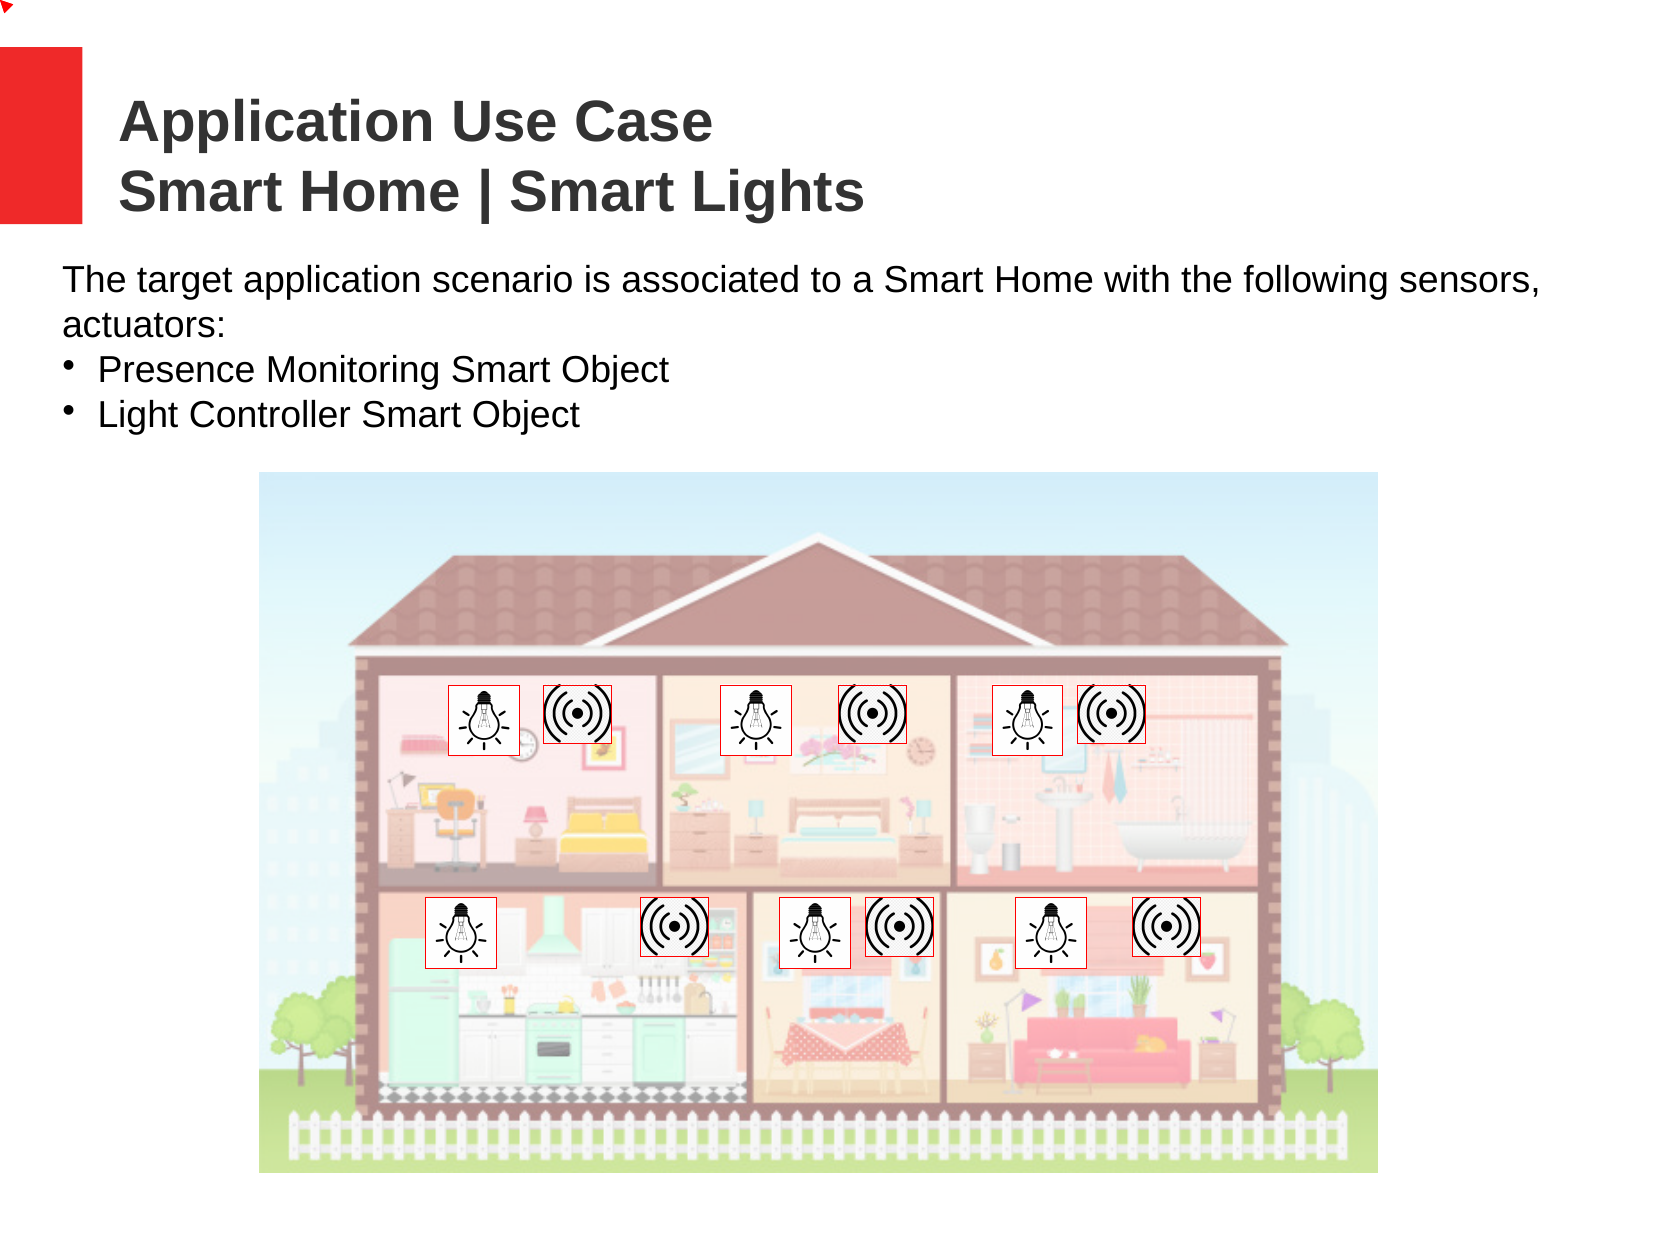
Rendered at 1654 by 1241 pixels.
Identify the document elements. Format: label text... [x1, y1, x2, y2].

text_box The target application scenario is associated to a Smart Home with the following sensors, actuators: Presence Monitoring Smart Object Light Controller Smart Object [47, 248, 1618, 473]
text_box Application Use Case Smart Home | Smart Lights [118, 49, 1571, 248]
picture [259, 473, 1378, 1173]
